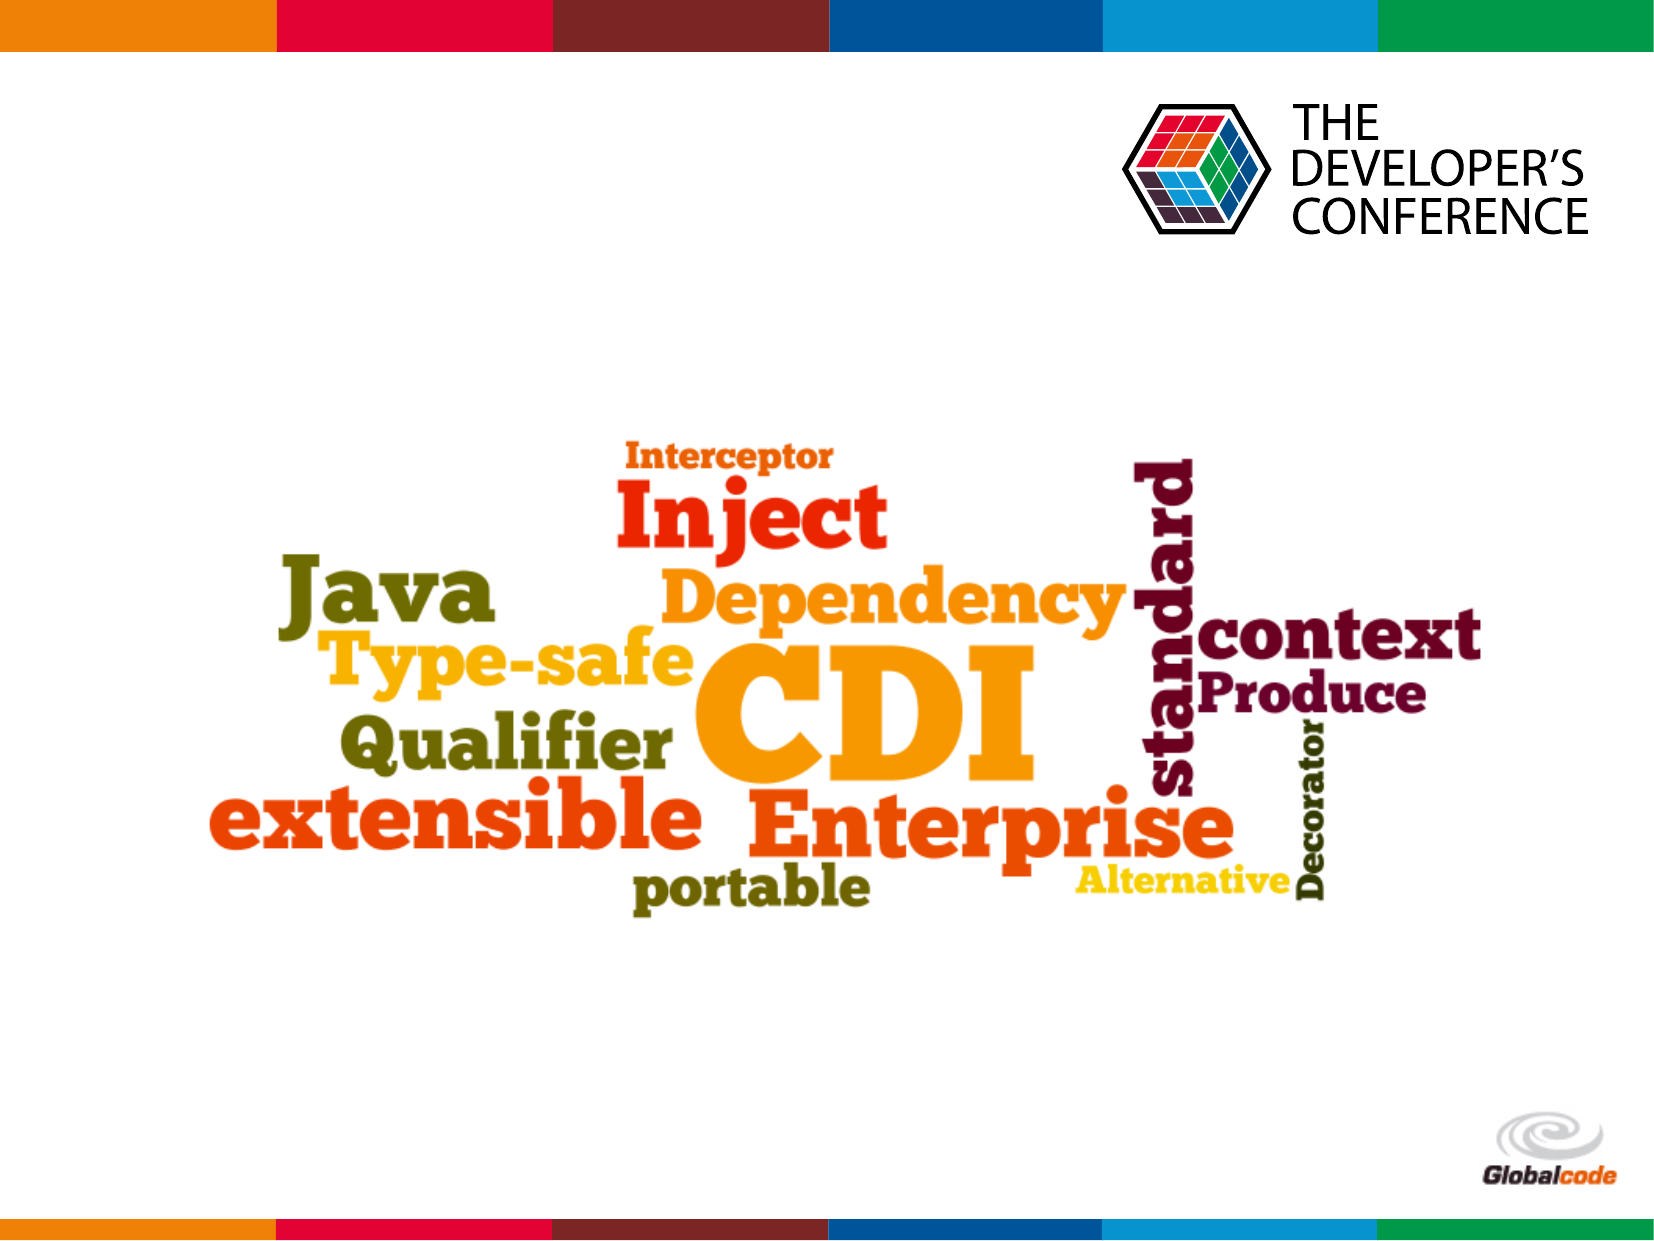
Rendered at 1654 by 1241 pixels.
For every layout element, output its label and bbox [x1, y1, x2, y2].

picture [196, 262, 1638, 1219]
